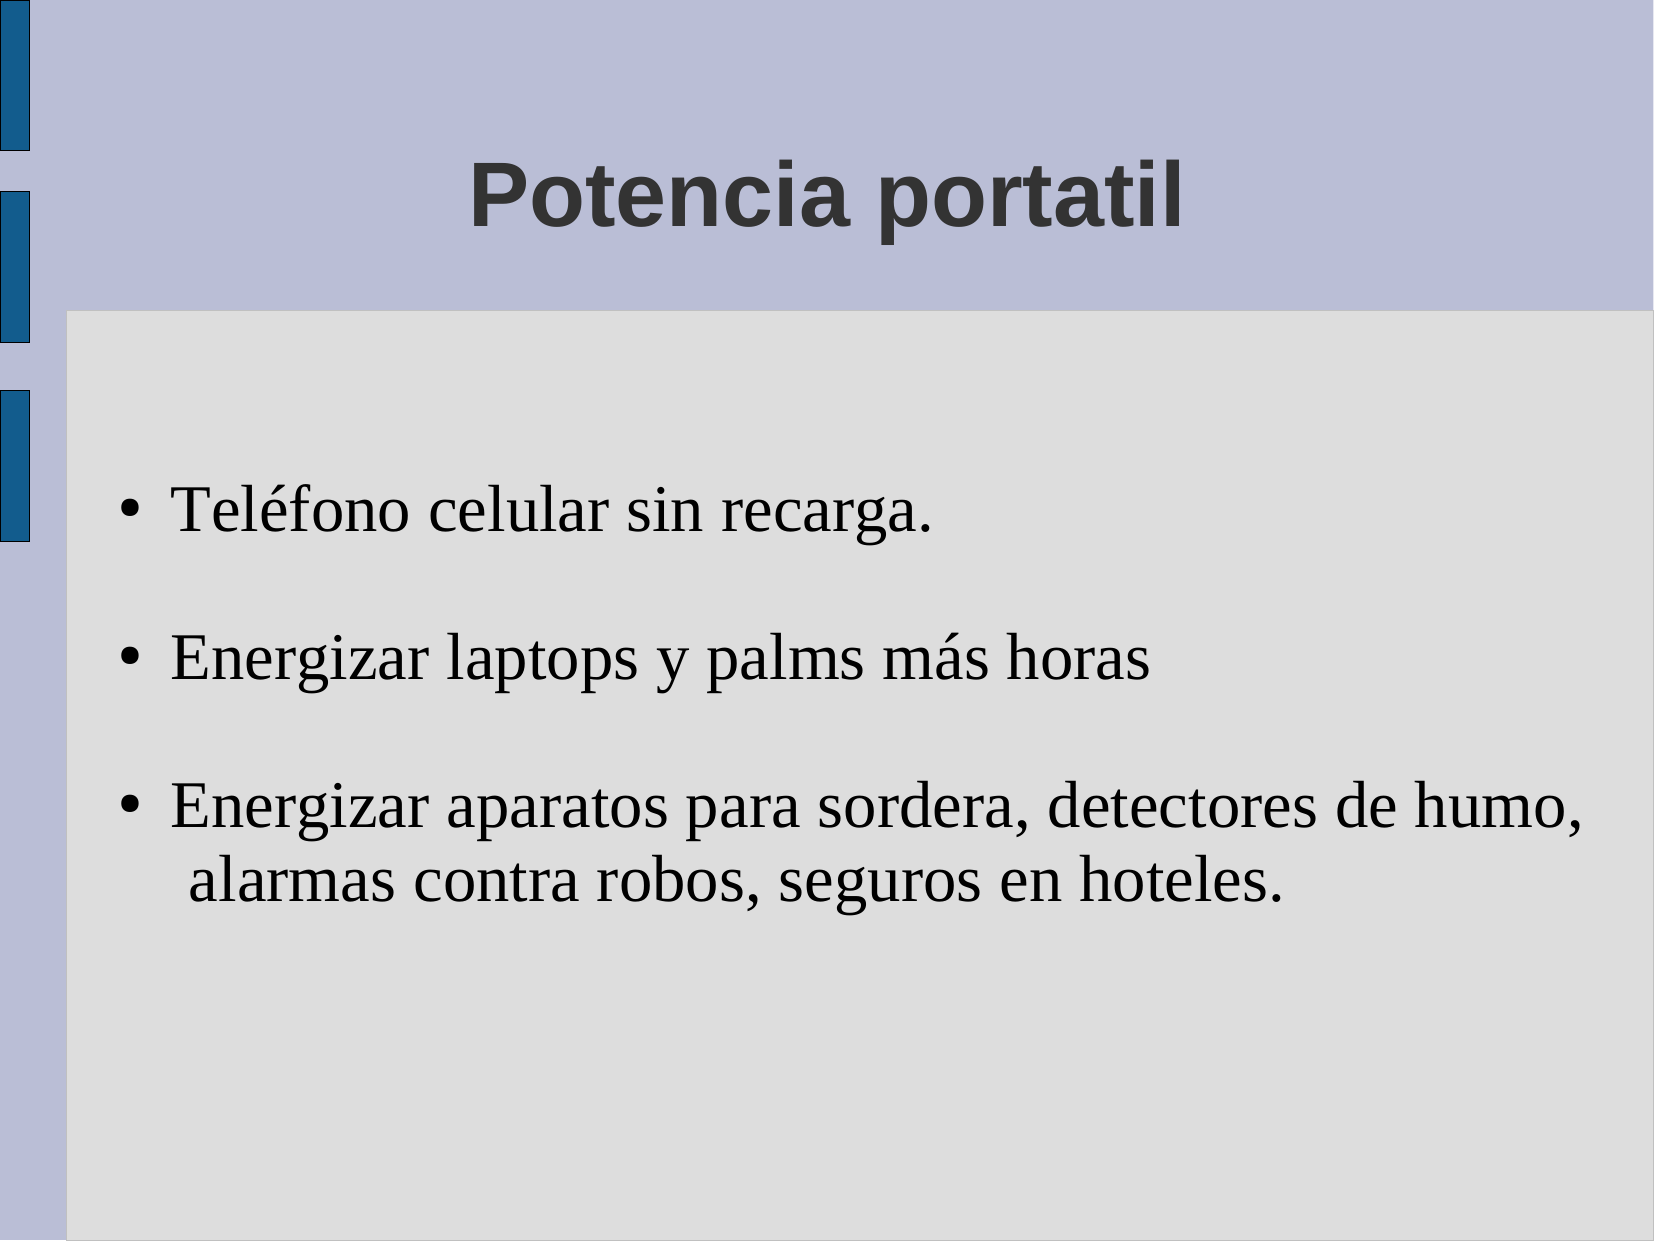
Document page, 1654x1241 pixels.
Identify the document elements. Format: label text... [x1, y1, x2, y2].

text_box Teléfono celular sin recarga. Energizar laptops y palms más horas Energizar aparatos para sordera, detectores de humo, alarmas contra robos, seguros en hoteles. [118, 259, 1654, 945]
title Potencia portatil [121, 98, 1534, 291]
